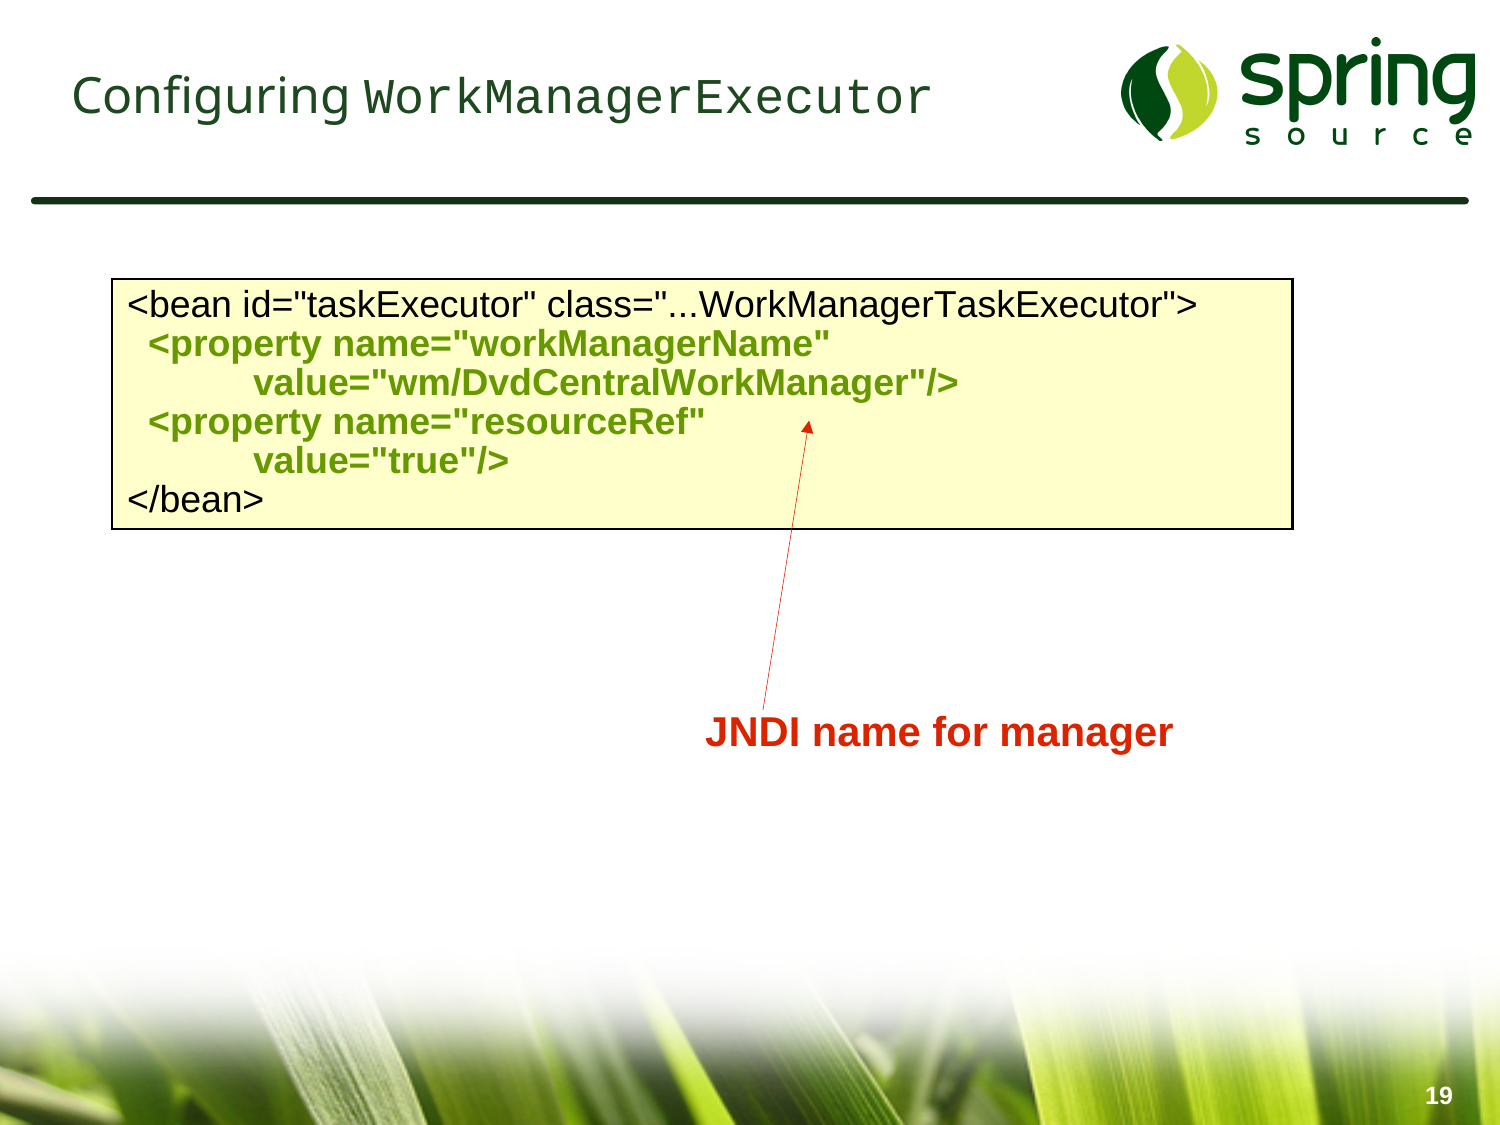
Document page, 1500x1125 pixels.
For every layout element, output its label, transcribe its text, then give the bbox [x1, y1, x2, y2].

title Configuring WorkManagerExecutor [56, 13, 1089, 176]
text_box JNDI name for manager [690, 703, 1189, 763]
picture [0, 944, 1500, 1125]
text_box <bean id="taskExecutor" class="...WorkManagerTaskExecutor"> <property name="workManagerName" value="wm/DvdCentralWorkManager"/> <property name="resourceRef" value="true"/> </bean> [112, 278, 1293, 529]
picture [1121, 37, 1475, 145]
